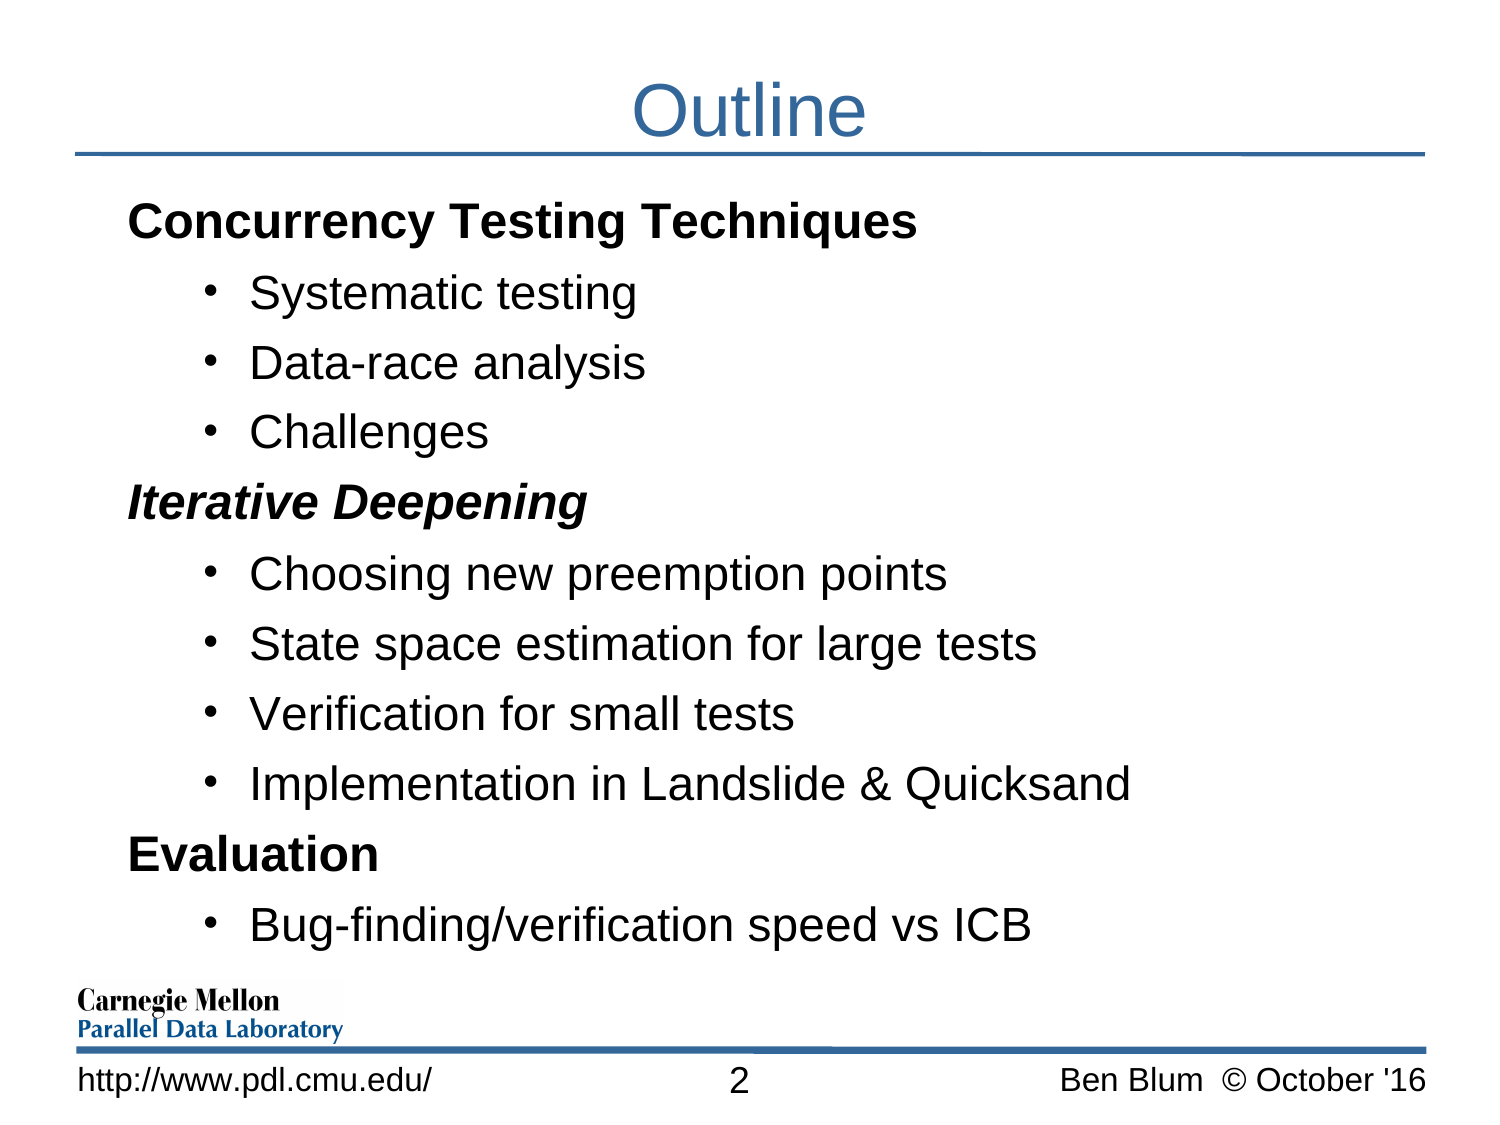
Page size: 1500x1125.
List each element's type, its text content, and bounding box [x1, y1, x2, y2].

list Concurrency Testing Techniques Systematic testing Data-race analysis Challenges Iterative Deepening Choosing new preemption points State space estimation for large tests Verification for small tests Implementation in Landslide & Quicksand Evaluation Bug-finding/verification speed vs ICB [112, 181, 1388, 961]
title Outline [112, 50, 1388, 163]
picture [77, 979, 343, 1044]
